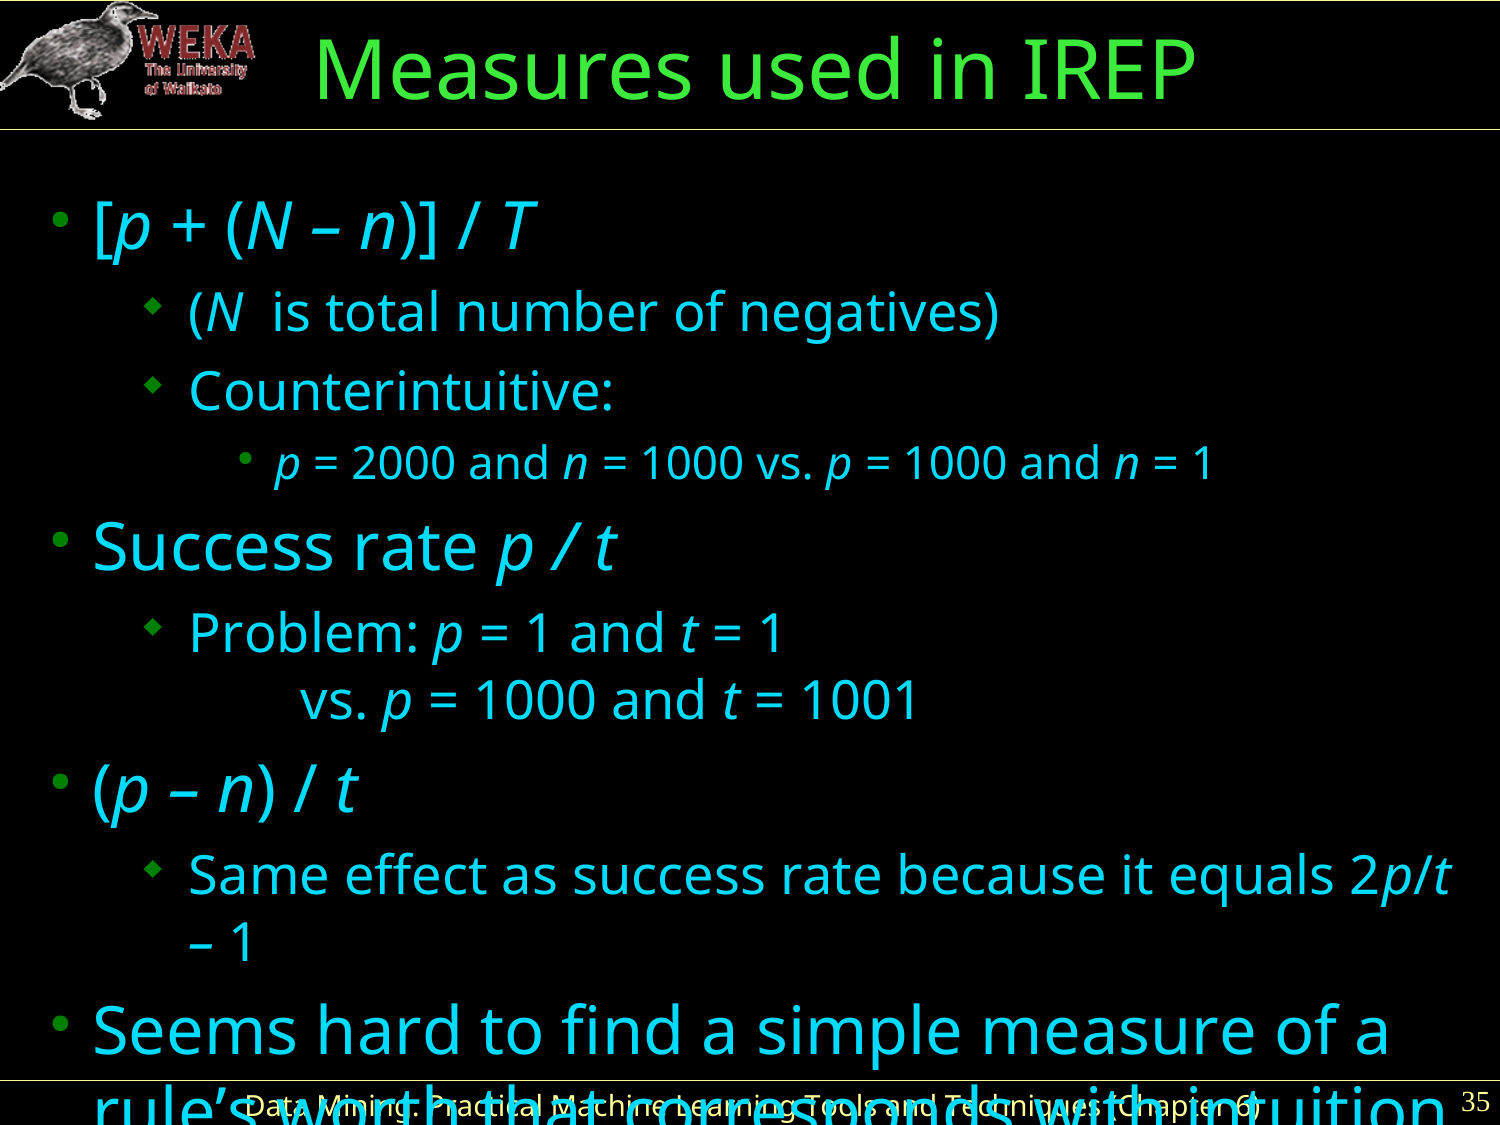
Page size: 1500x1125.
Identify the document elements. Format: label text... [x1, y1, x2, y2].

list [p + (N – n)] / T (N is total number of negatives) Counterintuitive: p = 2000 and n = 1000 vs. p = 1000 and n = 1 Success rate p / t Problem: p = 1 and t = 1 vs. p = 1000 and t = 1001 (p – n) / t Same effect as success rate because it equals 2p/t – 1 Seems hard to find a simple measure of a rule’s worth that corresponds with intuition [34, 177, 1493, 957]
picture [0, 1, 266, 129]
title Measures used in IREP [297, 0, 1500, 148]
